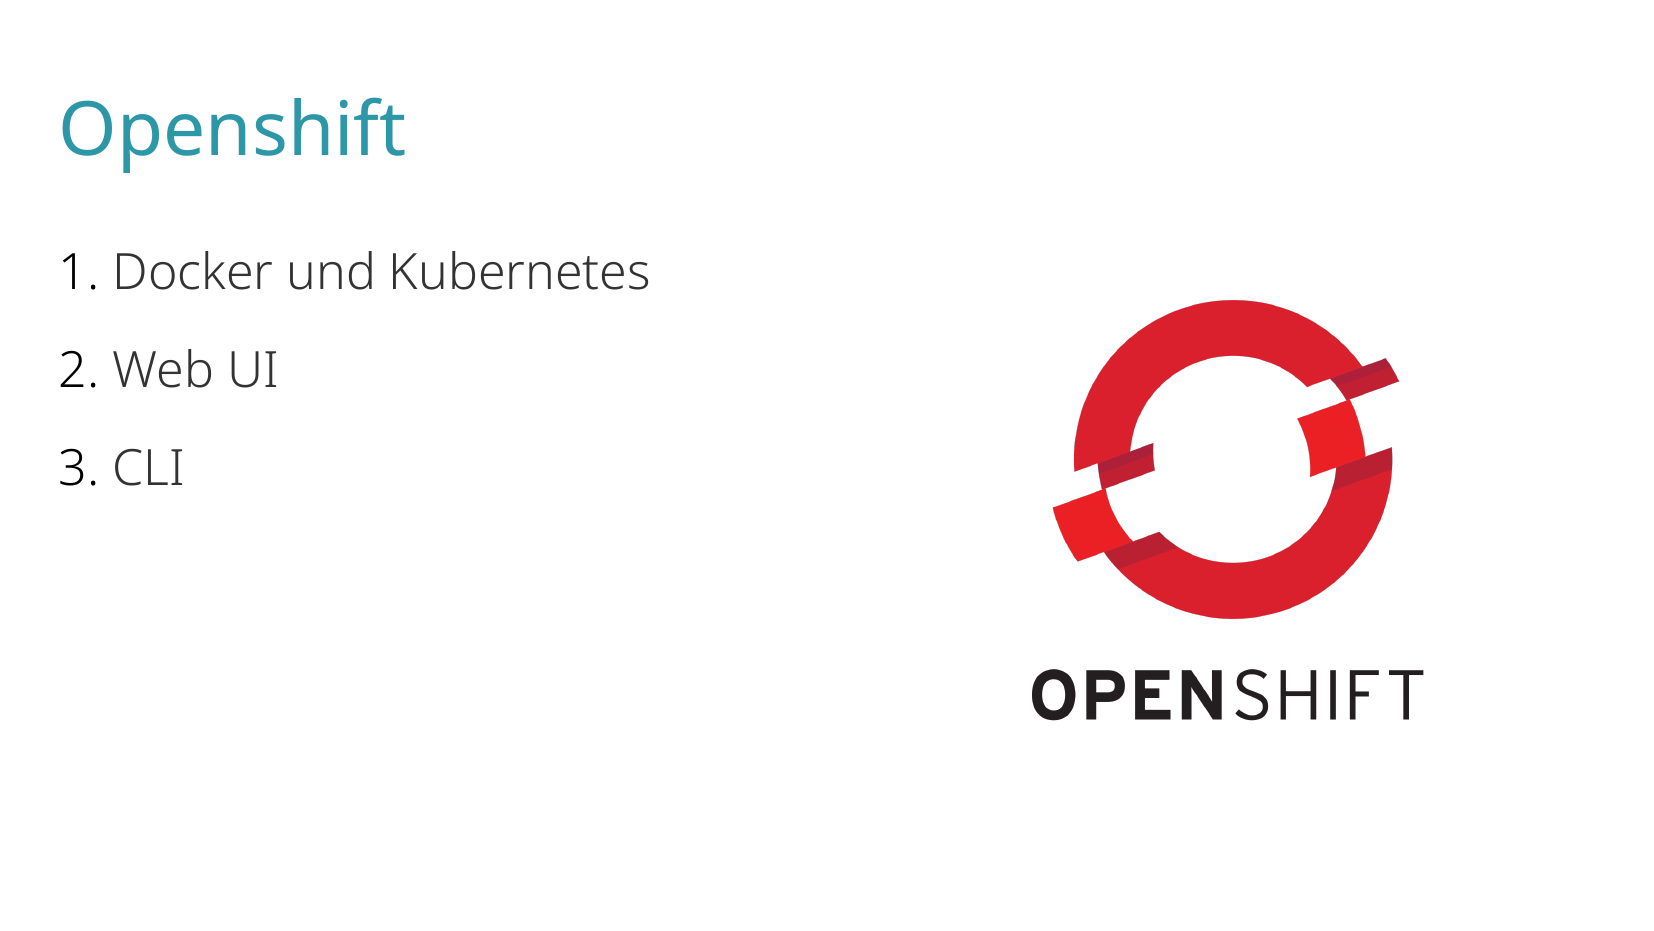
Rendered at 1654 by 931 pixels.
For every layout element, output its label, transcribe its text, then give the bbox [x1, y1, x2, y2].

picture [1020, 288, 1435, 732]
list Docker und Kubernetes Web UI CLI [59, 236, 809, 768]
title Openshift [59, 59, 1595, 178]
